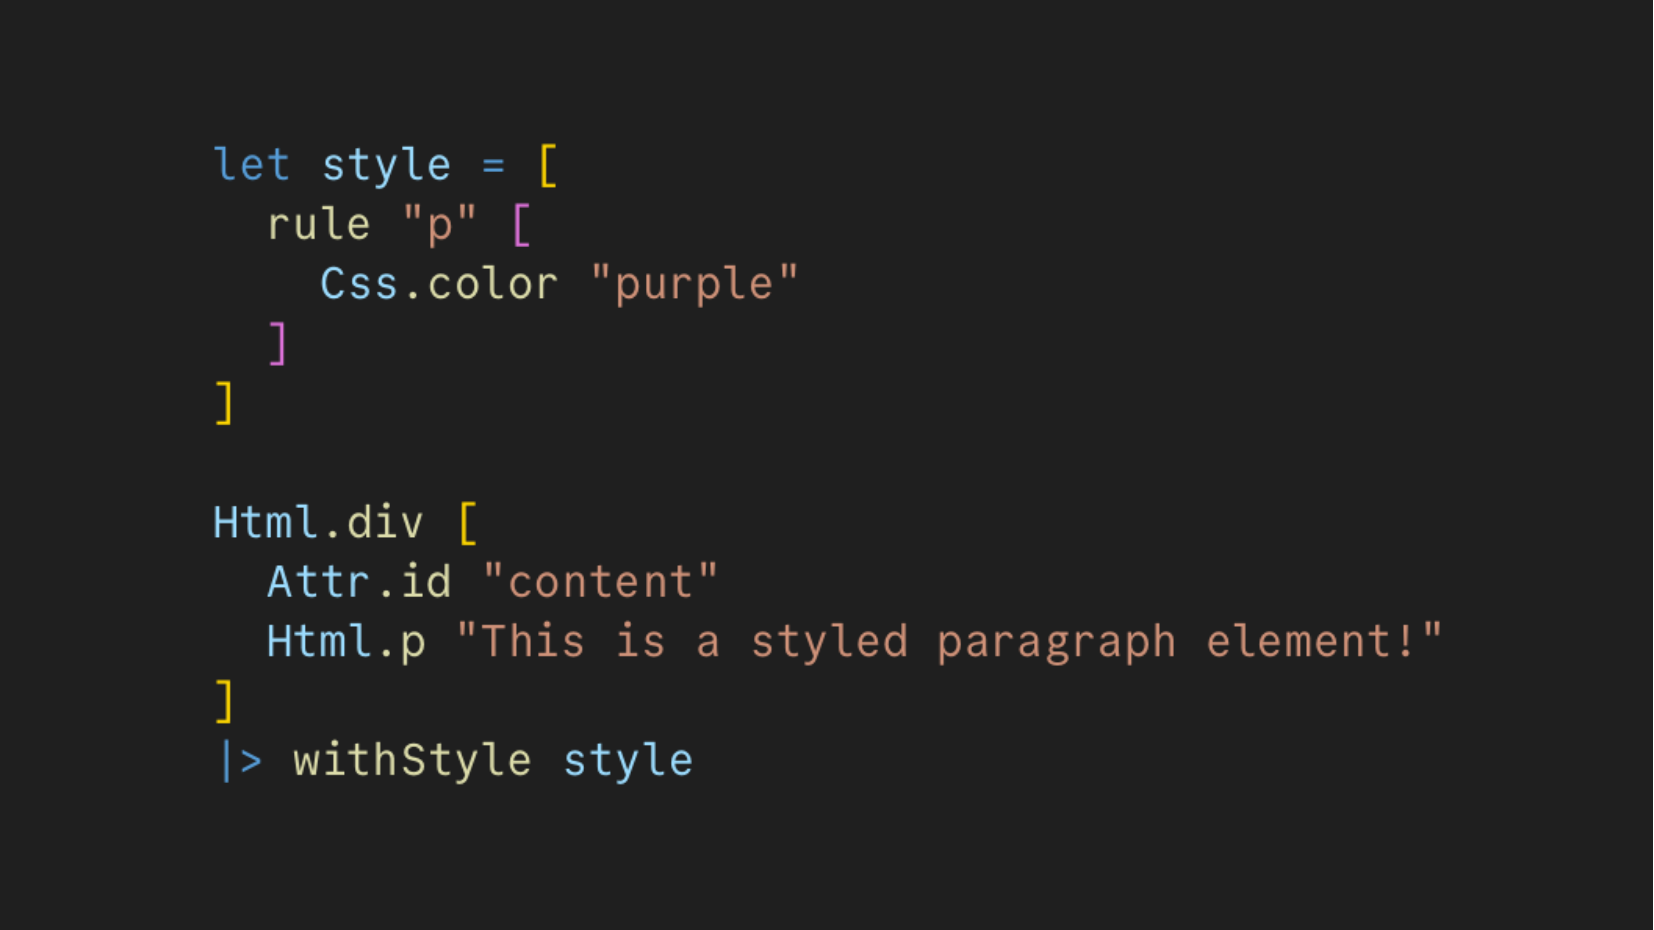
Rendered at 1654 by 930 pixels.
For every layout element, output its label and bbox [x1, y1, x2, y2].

picture [196, 122, 1457, 808]
